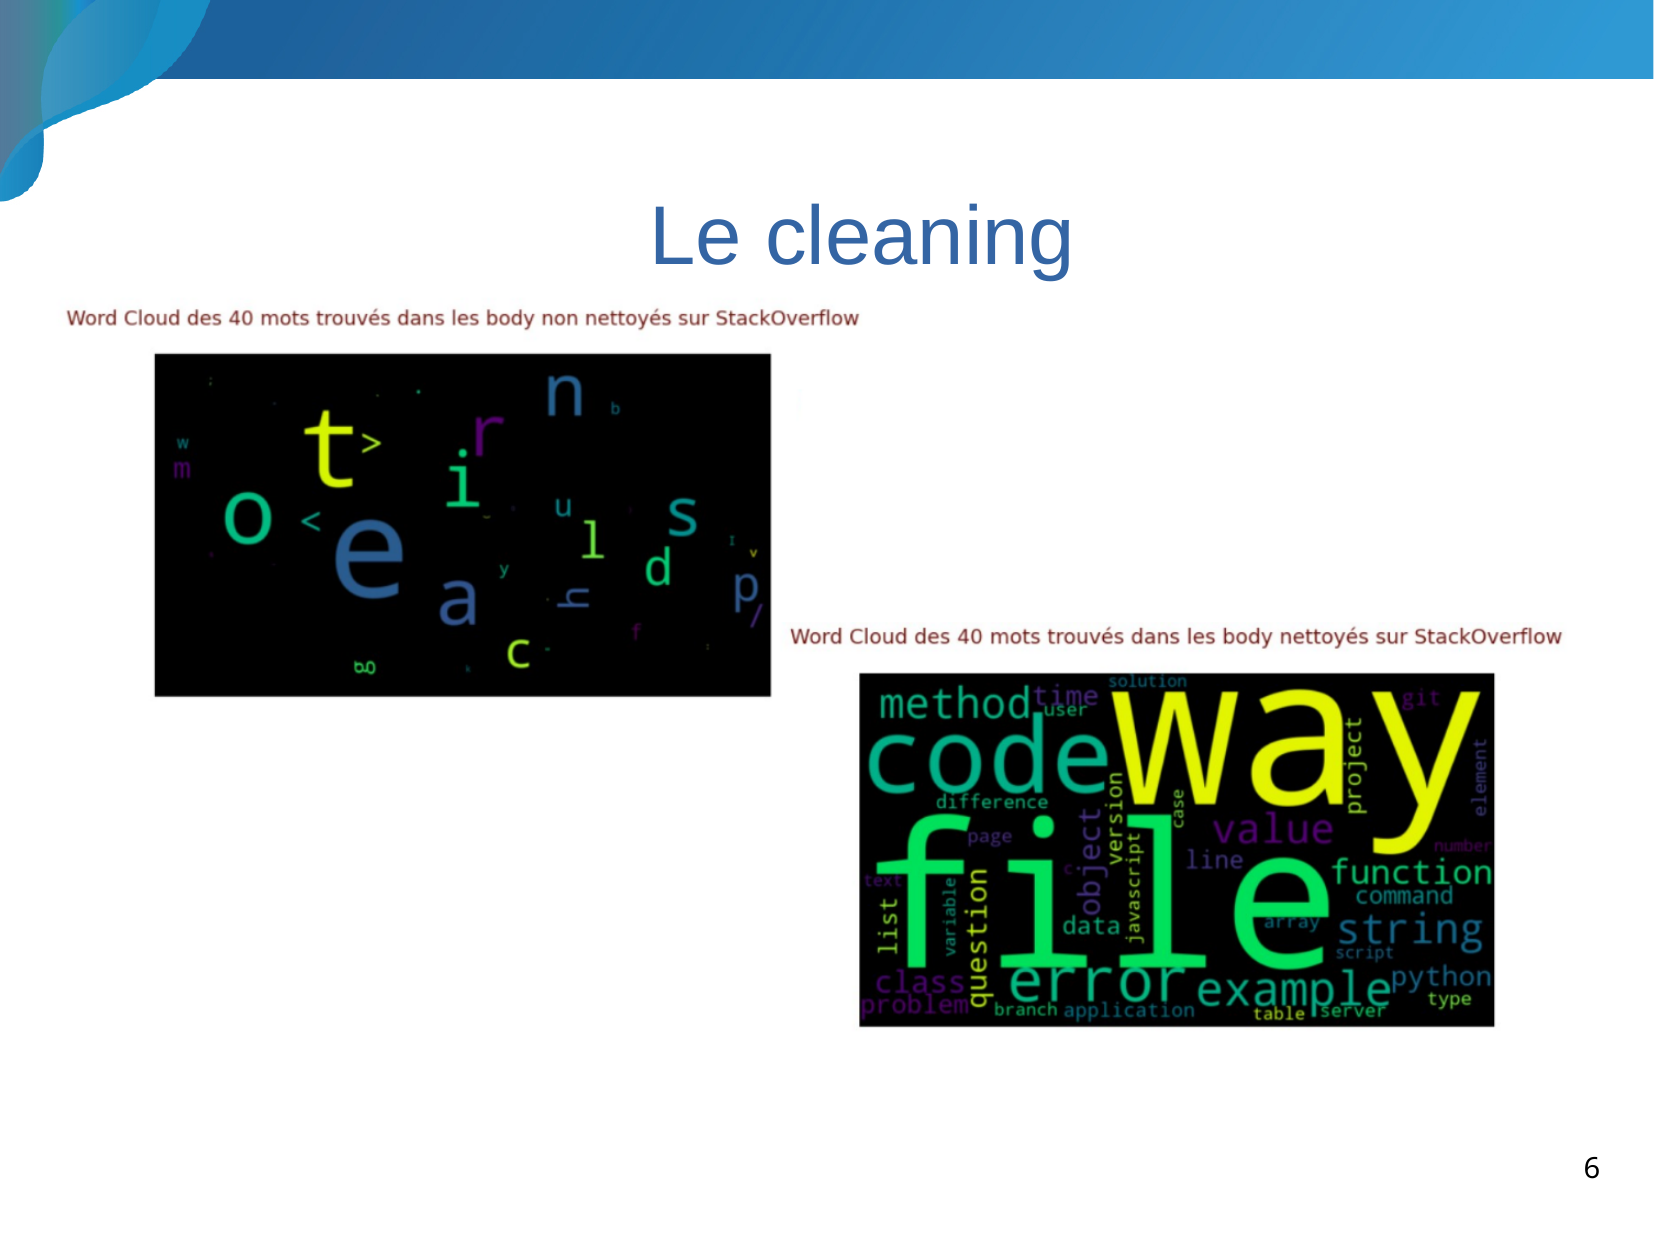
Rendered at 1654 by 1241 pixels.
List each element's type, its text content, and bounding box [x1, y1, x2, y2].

picture [0, 0, 1654, 1241]
title Le cleaning [82, 139, 1571, 332]
